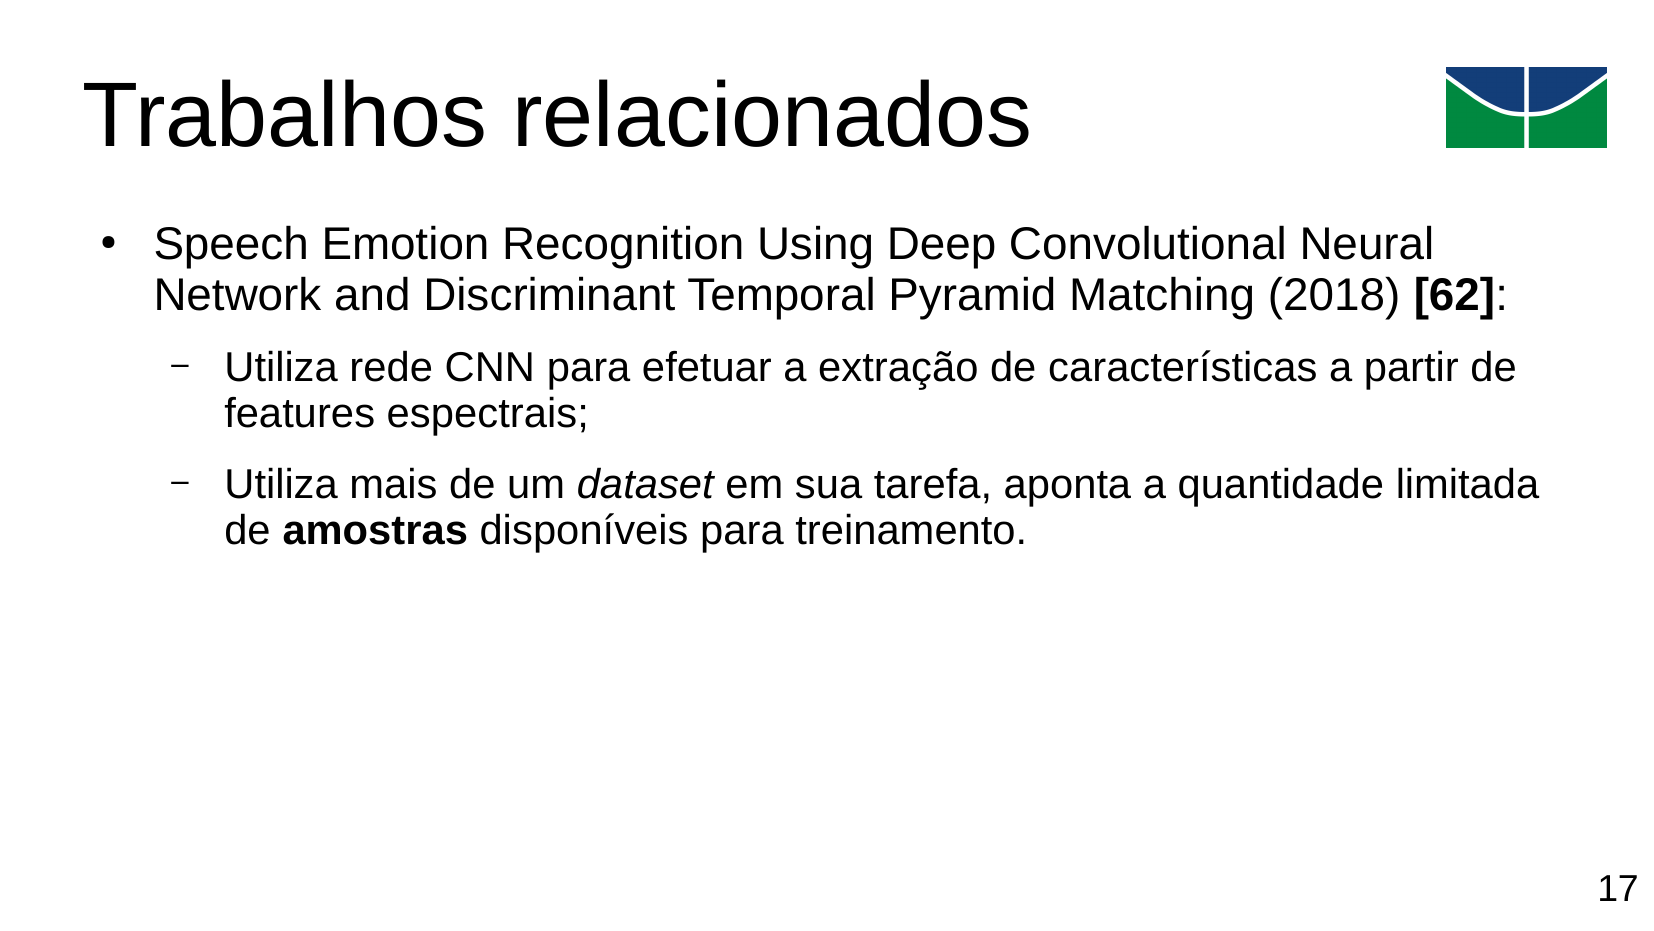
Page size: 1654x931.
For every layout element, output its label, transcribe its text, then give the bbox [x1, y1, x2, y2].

list Speech Emotion Recognition Using Deep Convolutional Neural Network and Discriminant Temporal Pyramid Matching (2018) [62]: Utiliza rede CNN para efetuar a extração de características a partir de features espectrais; Utiliza mais de um dataset em sua tarefa, aponta a quantidade limitada de amostras disponíveis para treinamento. [82, 217, 1571, 758]
title Trabalhos relacionados [82, 37, 1571, 193]
text_box <number> [1024, 860, 1654, 931]
picture [1571, 67, 1607, 148]
